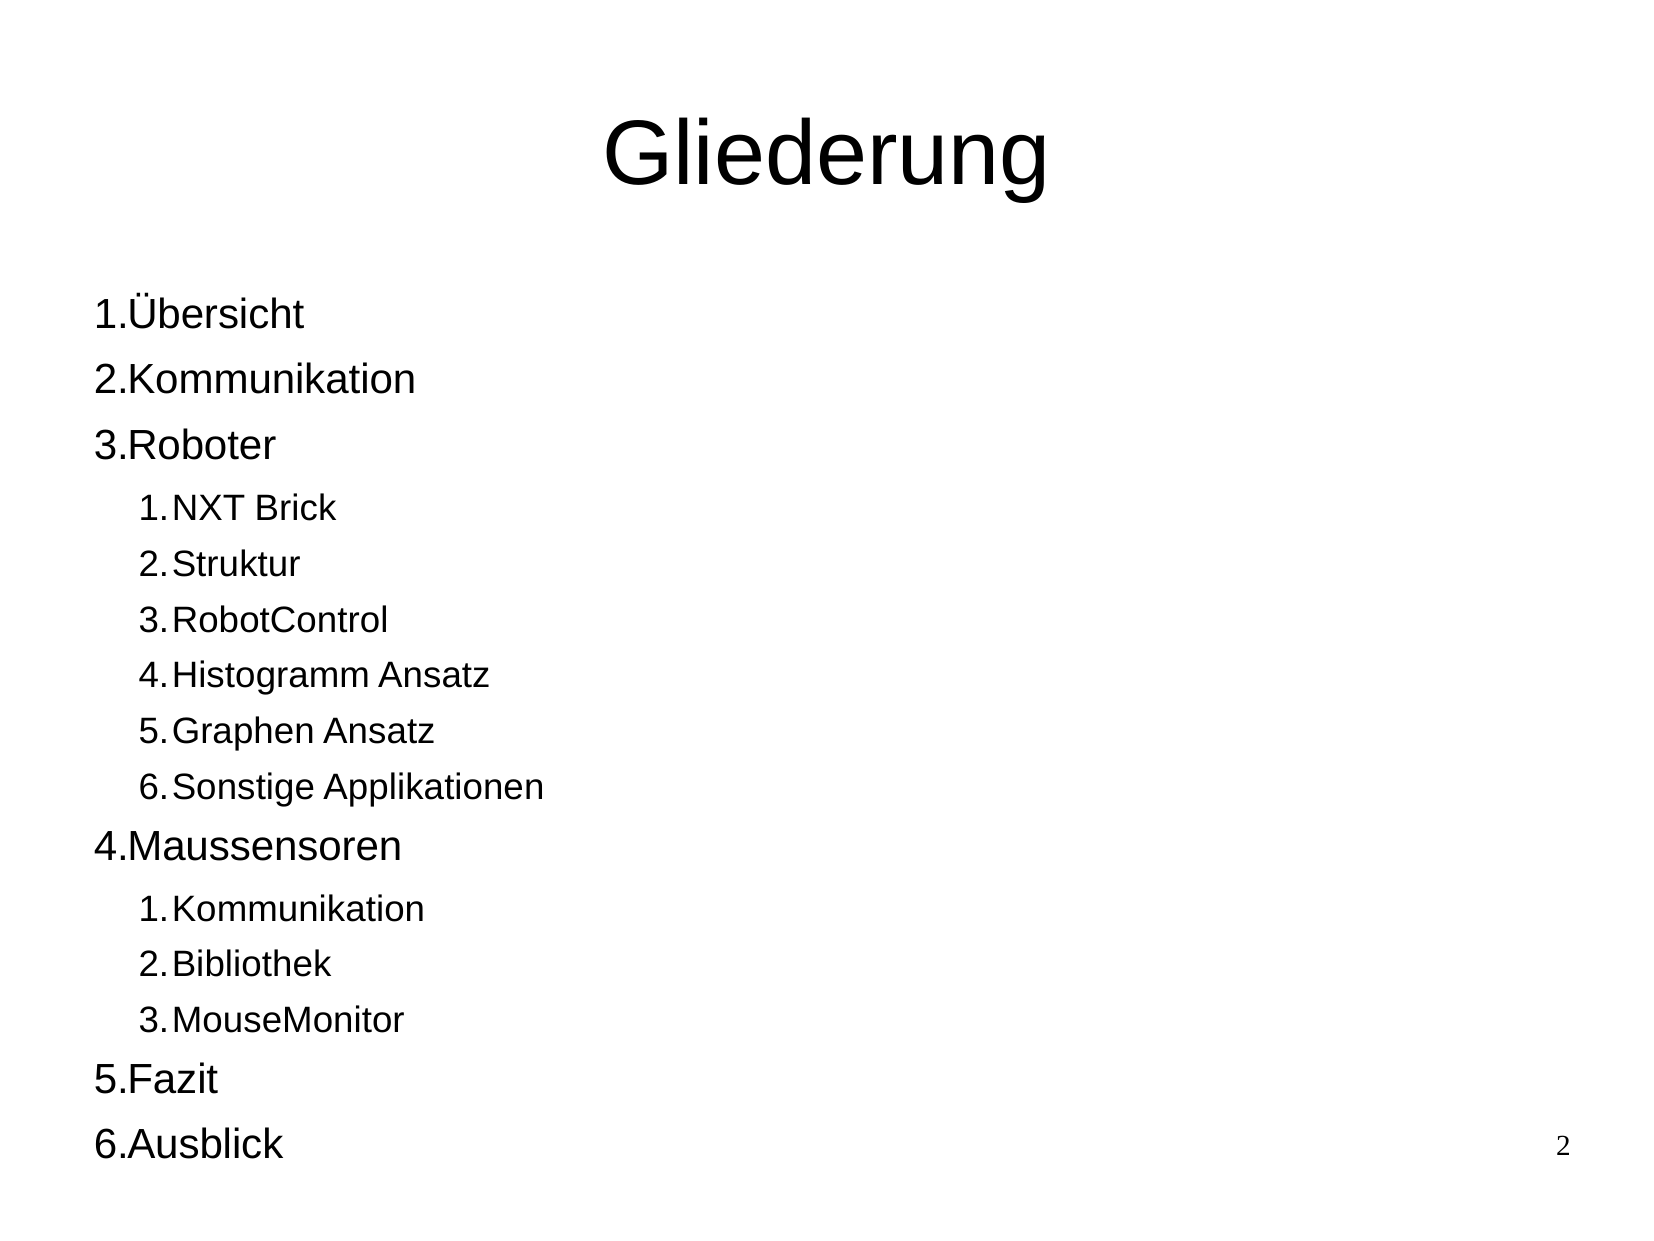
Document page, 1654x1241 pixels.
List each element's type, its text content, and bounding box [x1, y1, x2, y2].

list Übersicht Kommunikation Roboter NXT Brick Struktur RobotControl Histogramm Ansatz Graphen Ansatz Sonstige Applikationen Maussensoren Kommunikation Bibliothek MouseMonitor Fazit Ausblick [82, 290, 1538, 1170]
title Gliederung [82, 49, 1571, 257]
